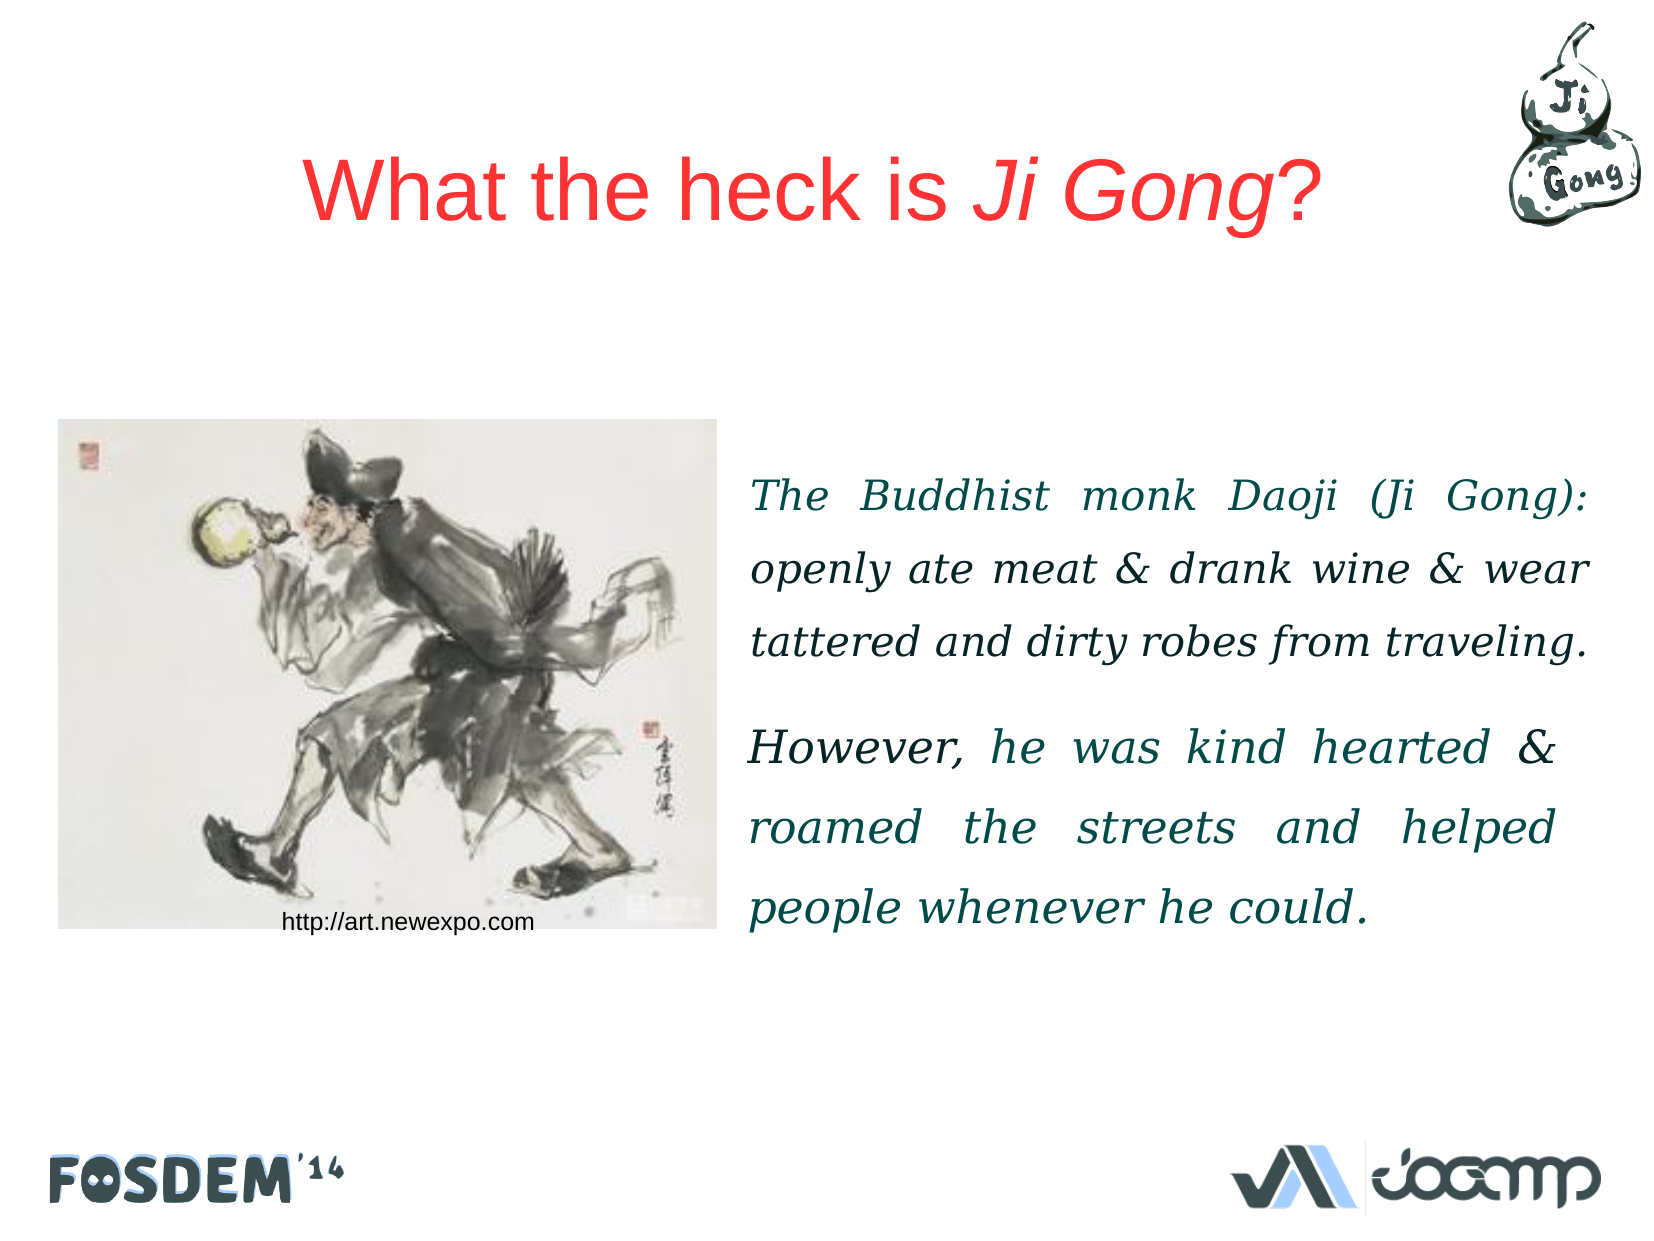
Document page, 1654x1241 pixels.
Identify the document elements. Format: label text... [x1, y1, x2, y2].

picture [0, 419, 717, 1241]
text_box However, he was kind hearted & roamed the streets and helped people whenever he could. [732, 687, 1573, 916]
title What the heck is Ji Gong? [60, 120, 1567, 260]
text_box http://art.newexpo.com [266, 900, 567, 943]
picture [1425, 19, 1654, 228]
text_box The Buddhist monk Daoji (Ji Gong): openly ate meat & drank wine & wear tattered and dirty robes from traveling. [735, 440, 1606, 727]
picture [1228, 1139, 1601, 1215]
